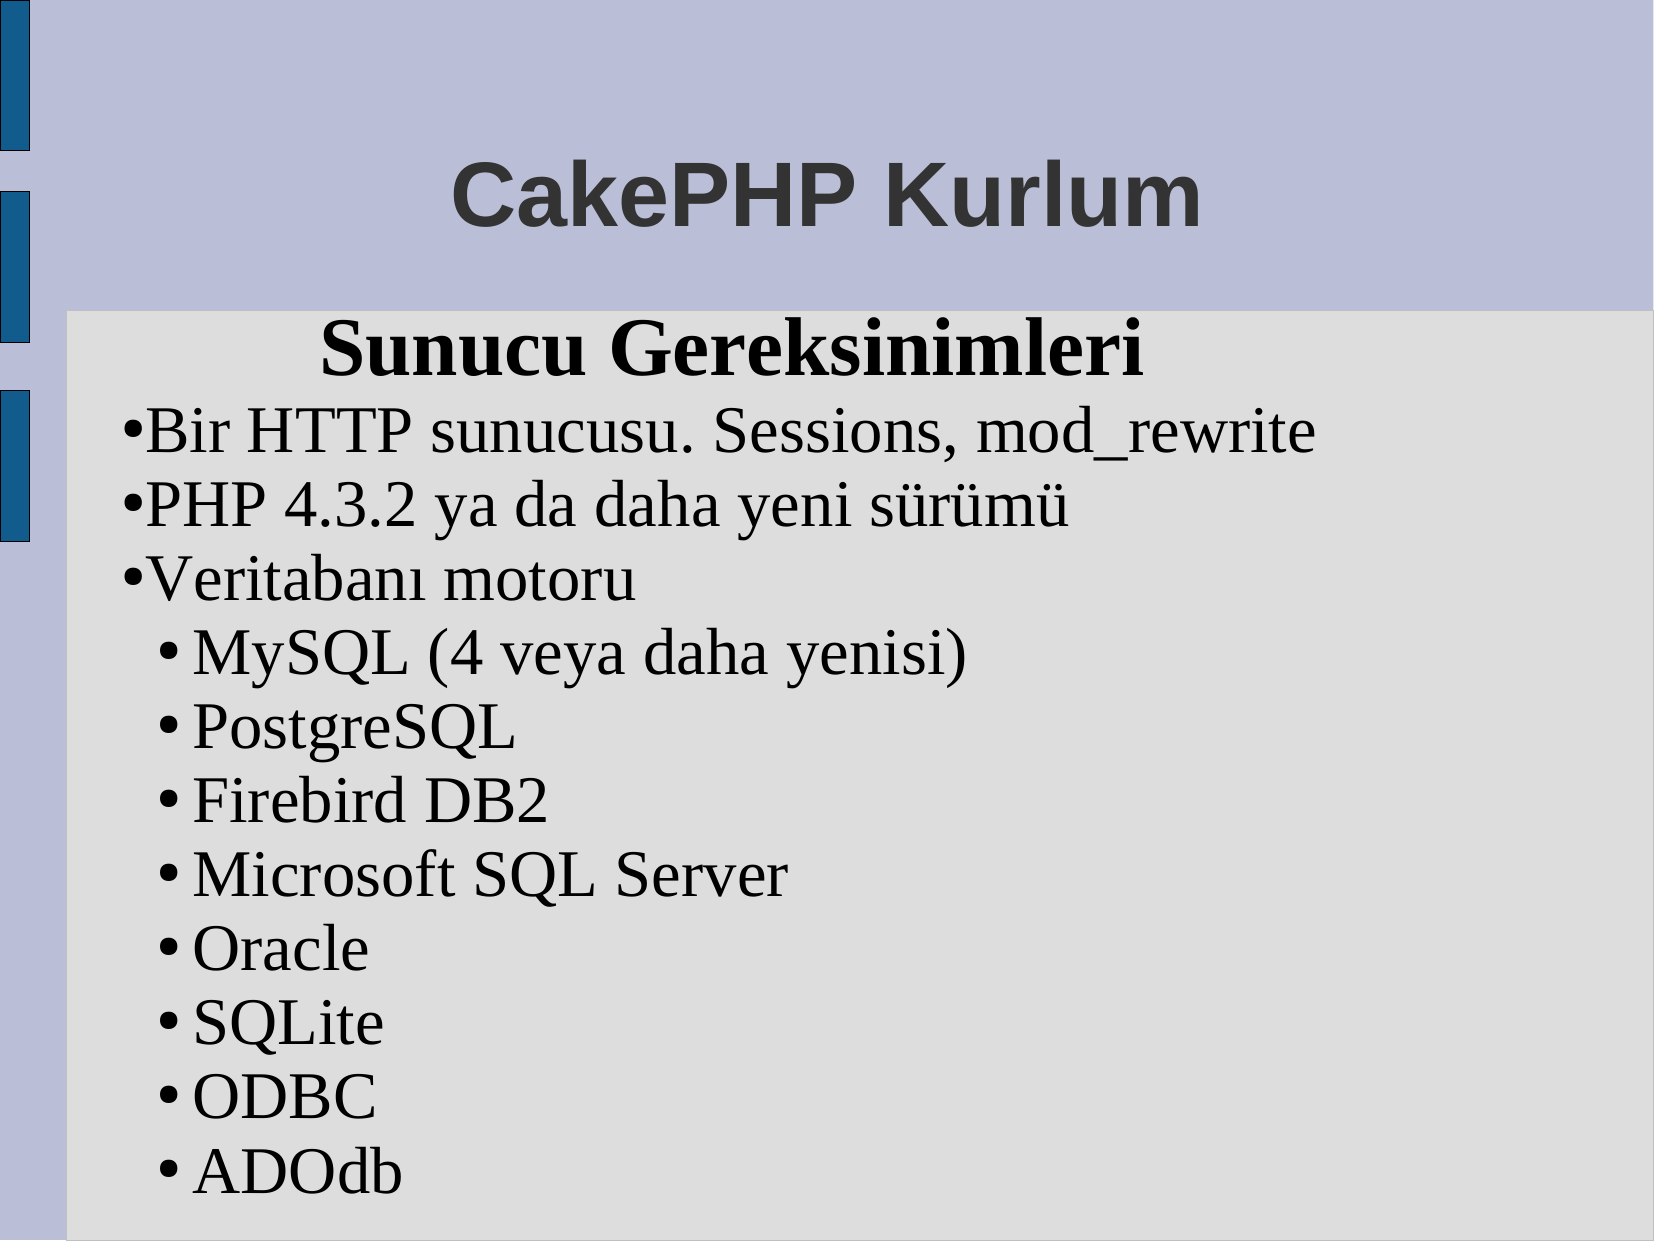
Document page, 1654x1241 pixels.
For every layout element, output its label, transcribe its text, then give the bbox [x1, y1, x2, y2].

title CakePHP Kurlum [121, 98, 1534, 291]
subtitle Sunucu Gereksinimleri Bir HTTP sunucusu. Sessions, mod_rewrite PHP 4.3.2 ya da daha yeni sürümü Veritabanı motoru MySQL (4 veya daha yenisi) PostgreSQL Firebird DB2 Microsoft SQL Server Oracle SQLite ODBC ADOdb [121, 300, 1534, 1208]
